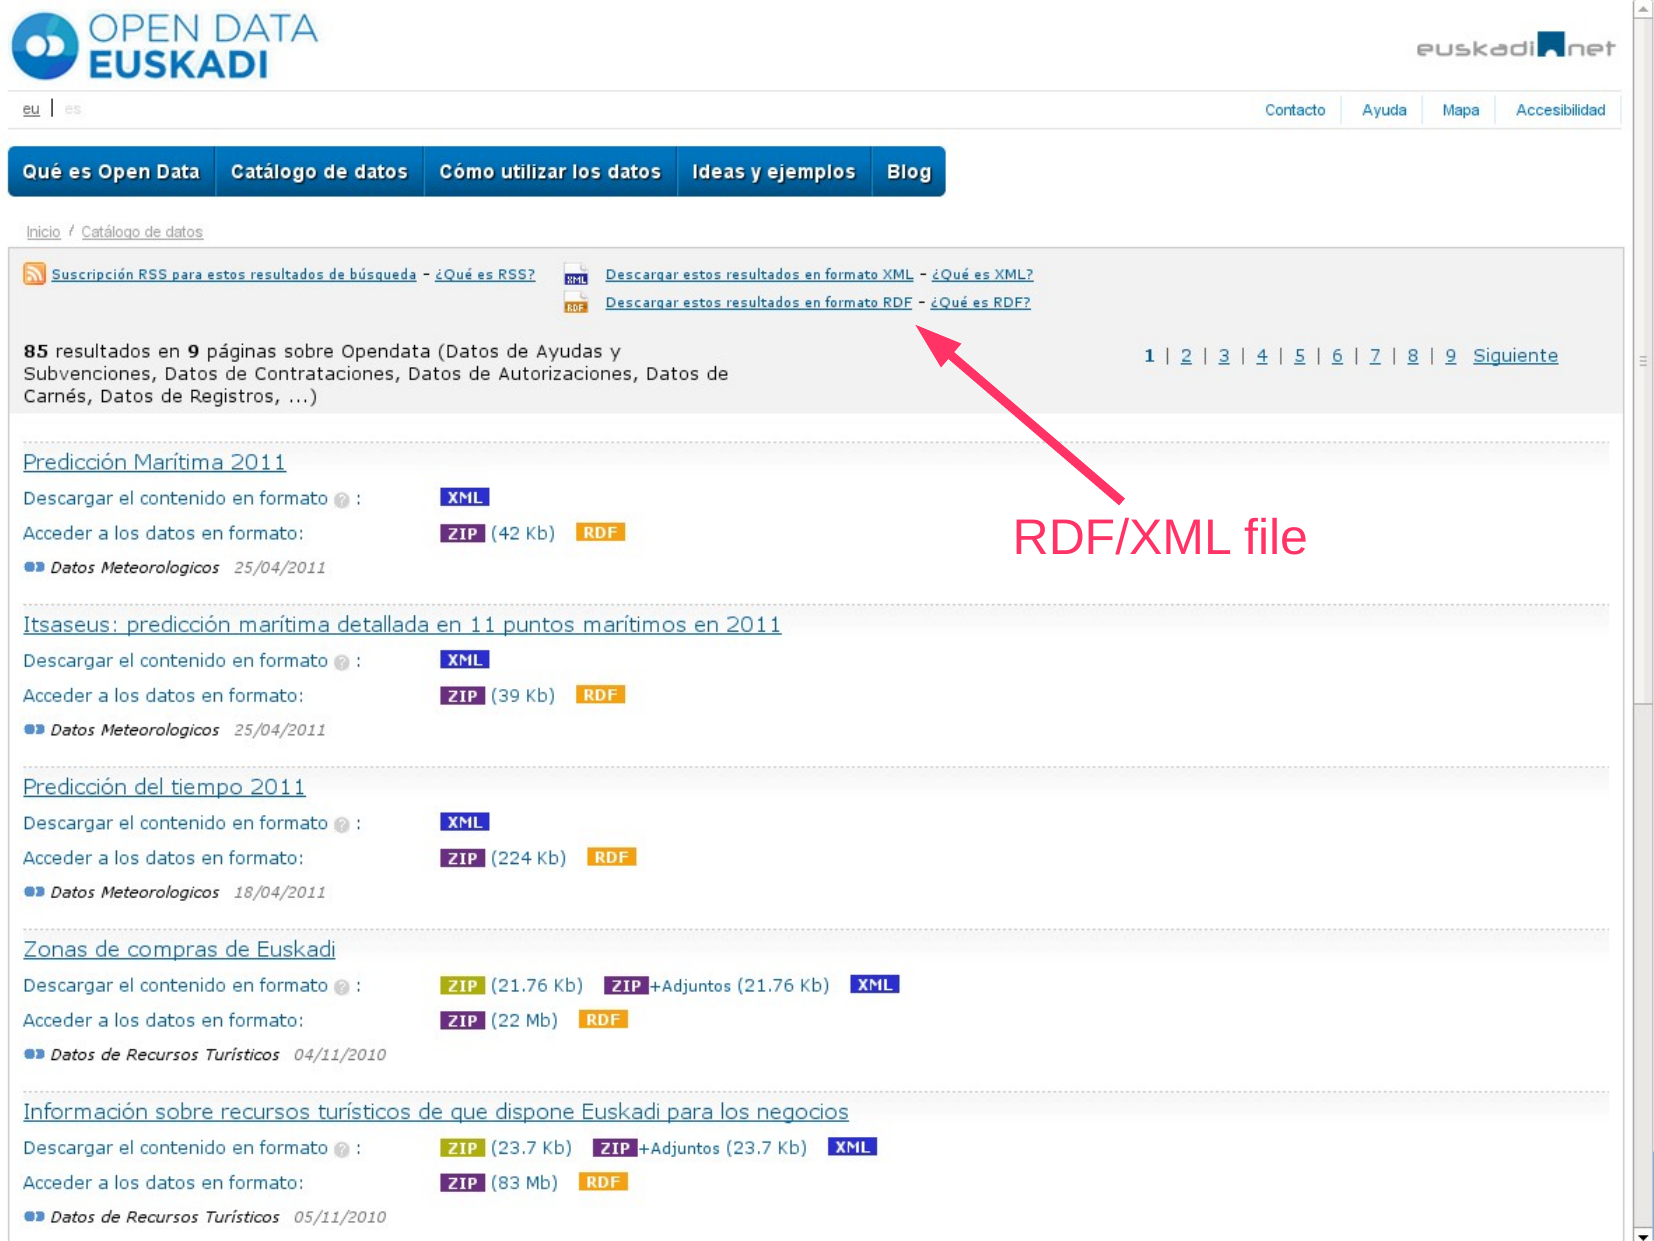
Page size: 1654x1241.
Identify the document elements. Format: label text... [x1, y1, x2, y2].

text_box RDF/XML file [998, 501, 1323, 573]
picture [0, 0, 1654, 1241]
